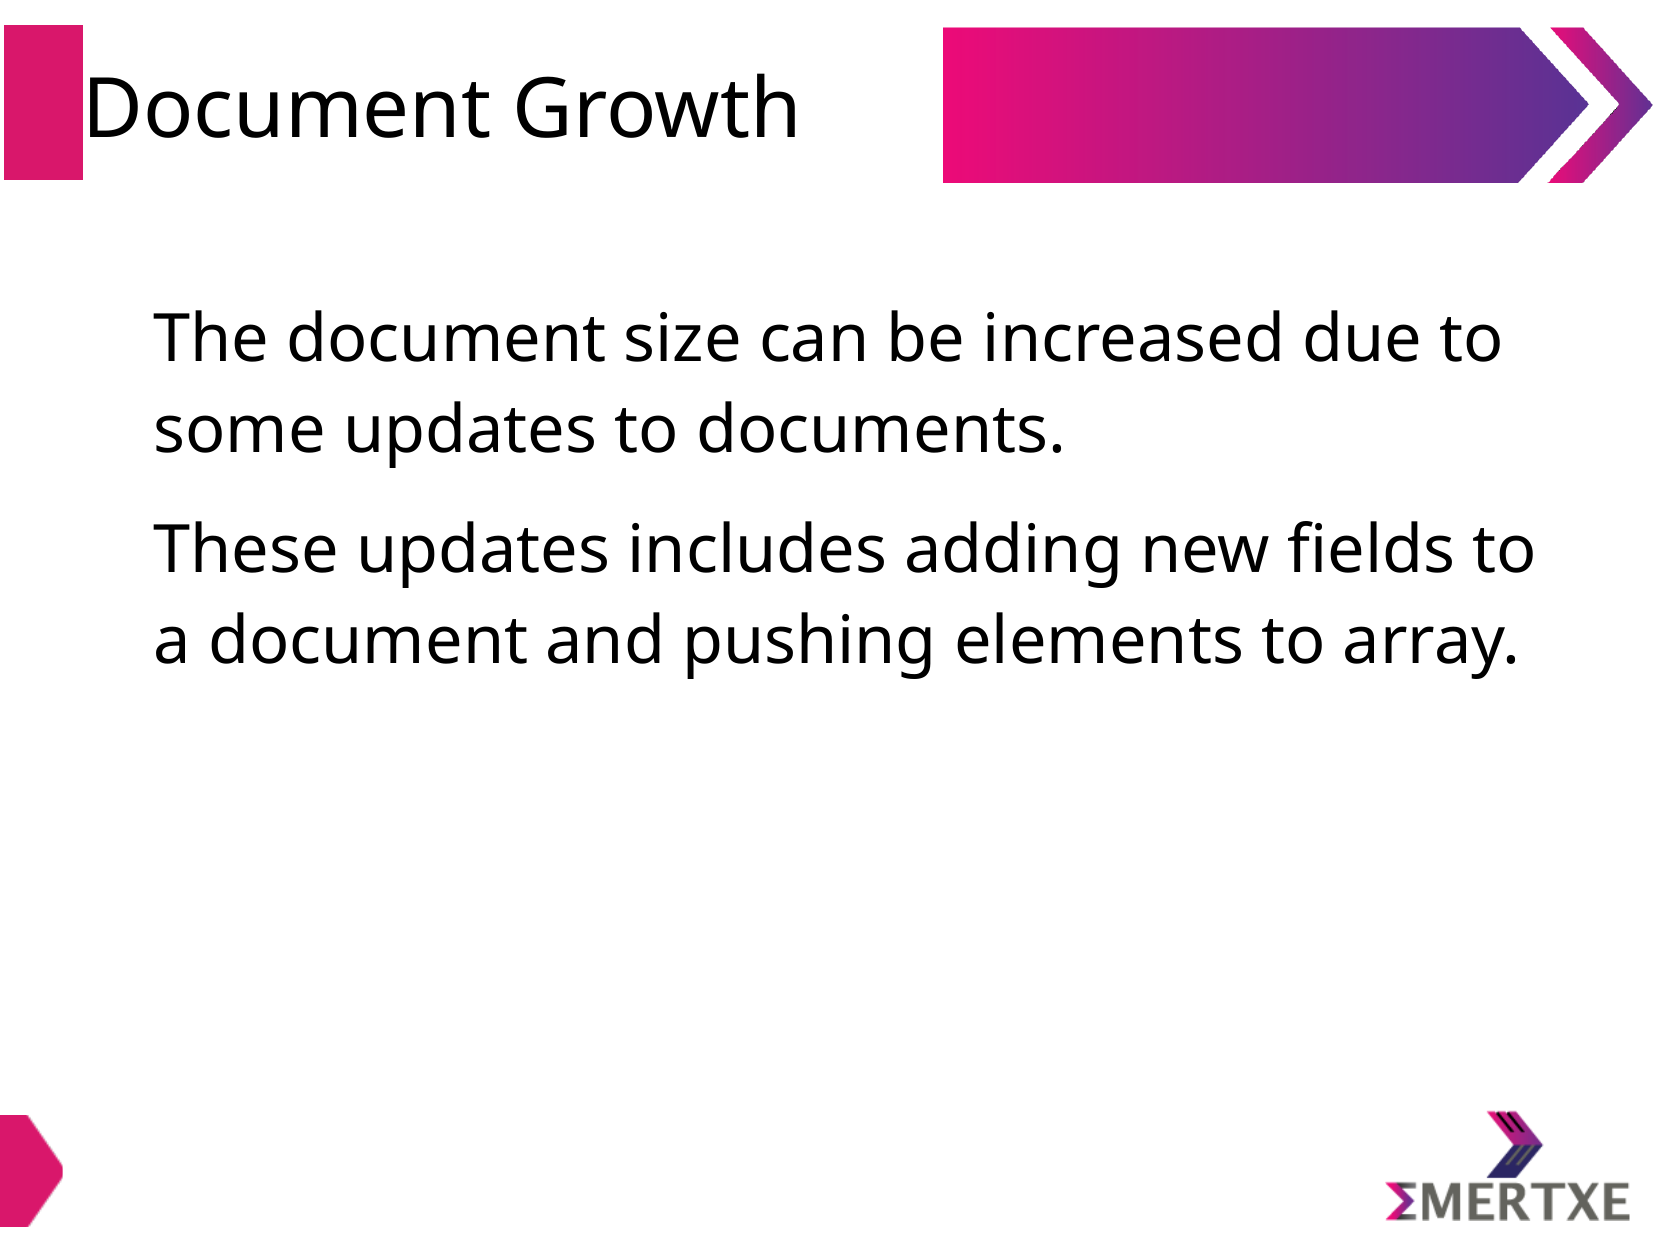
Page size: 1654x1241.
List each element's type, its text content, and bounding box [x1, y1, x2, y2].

title Document Growth [82, 2, 1571, 210]
picture [1385, 1107, 1631, 1221]
picture [1571, 27, 1653, 183]
list The document size can be increased due to some updates to documents. These updates includes adding new fields to a document and pushing elements to array. [82, 290, 1571, 1010]
